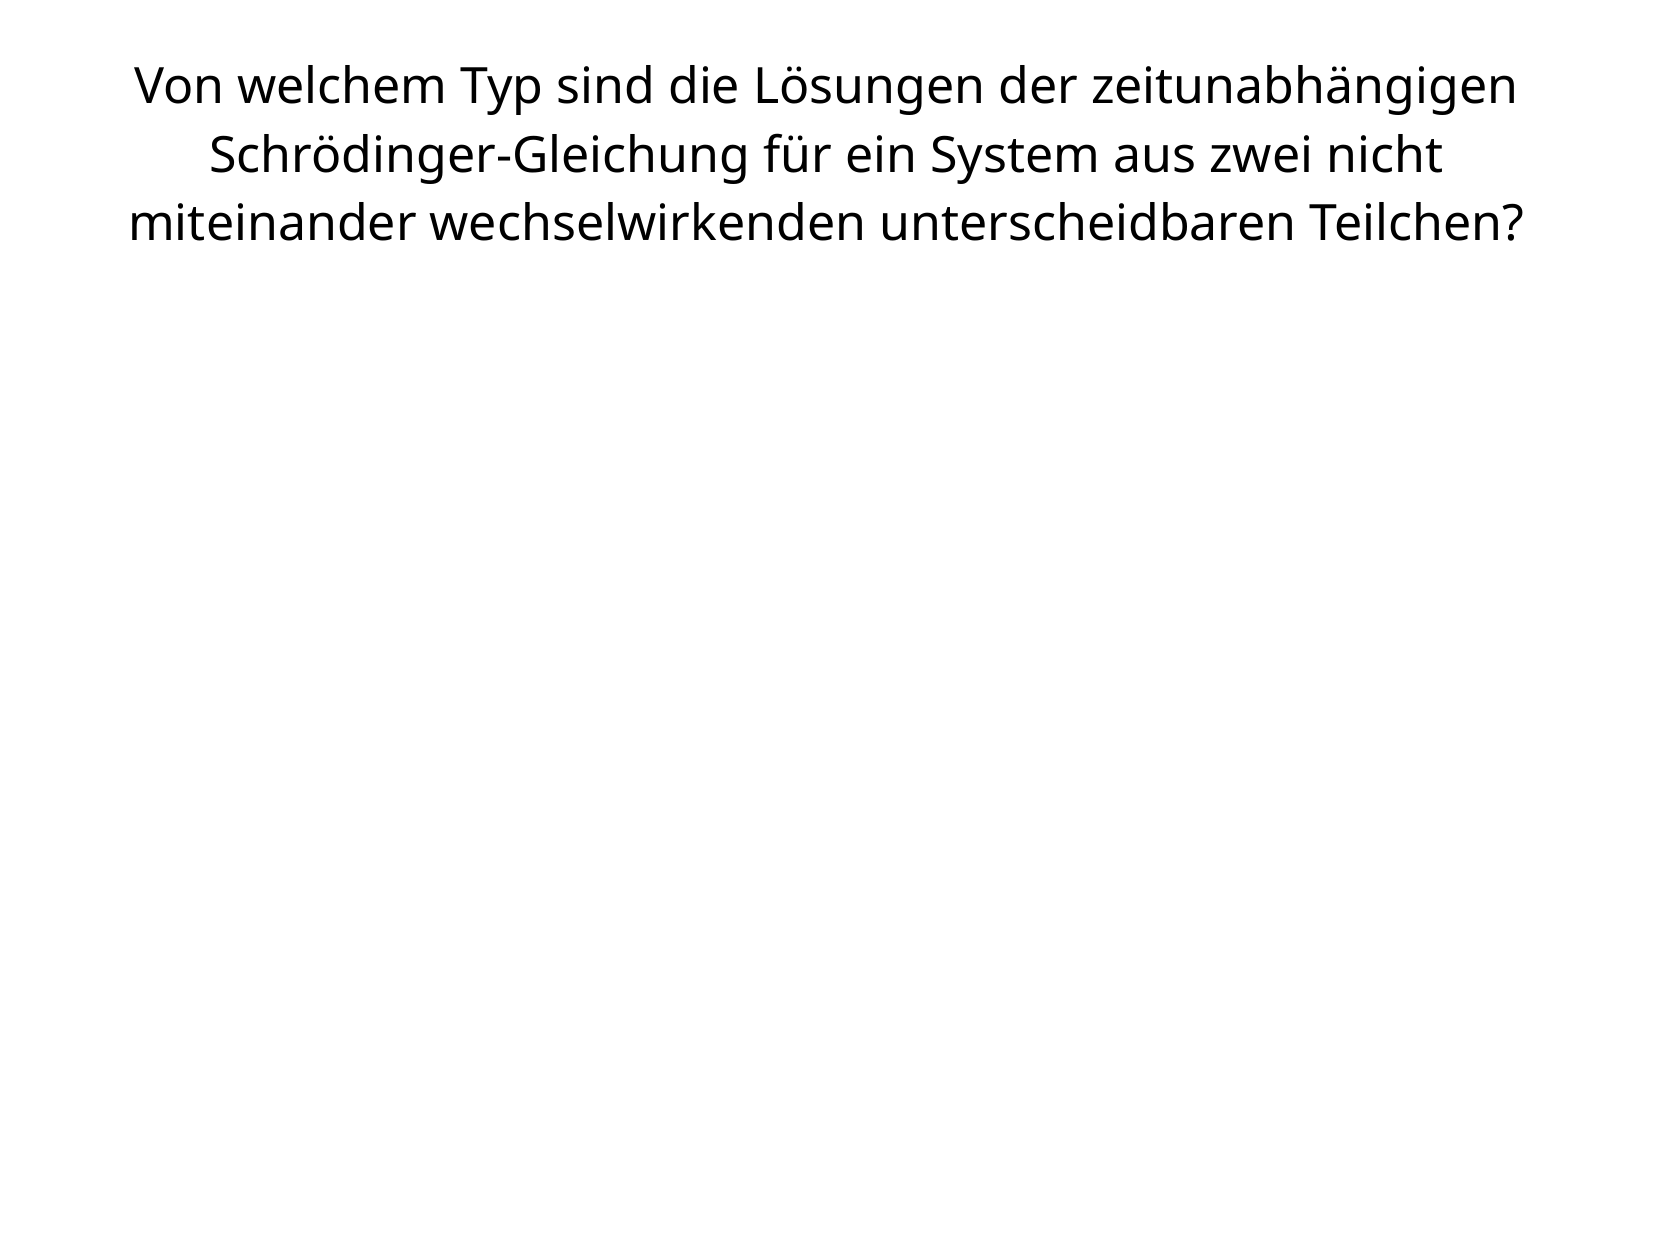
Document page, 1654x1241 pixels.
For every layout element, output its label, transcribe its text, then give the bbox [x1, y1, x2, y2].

title Von welchem Typ sind die Lösungen der zeitunabhängigen Schrödinger-Gleichung für ein System aus zwei nicht miteinander wechselwirkenden unterscheidbaren Teilchen? [82, 49, 1571, 257]
